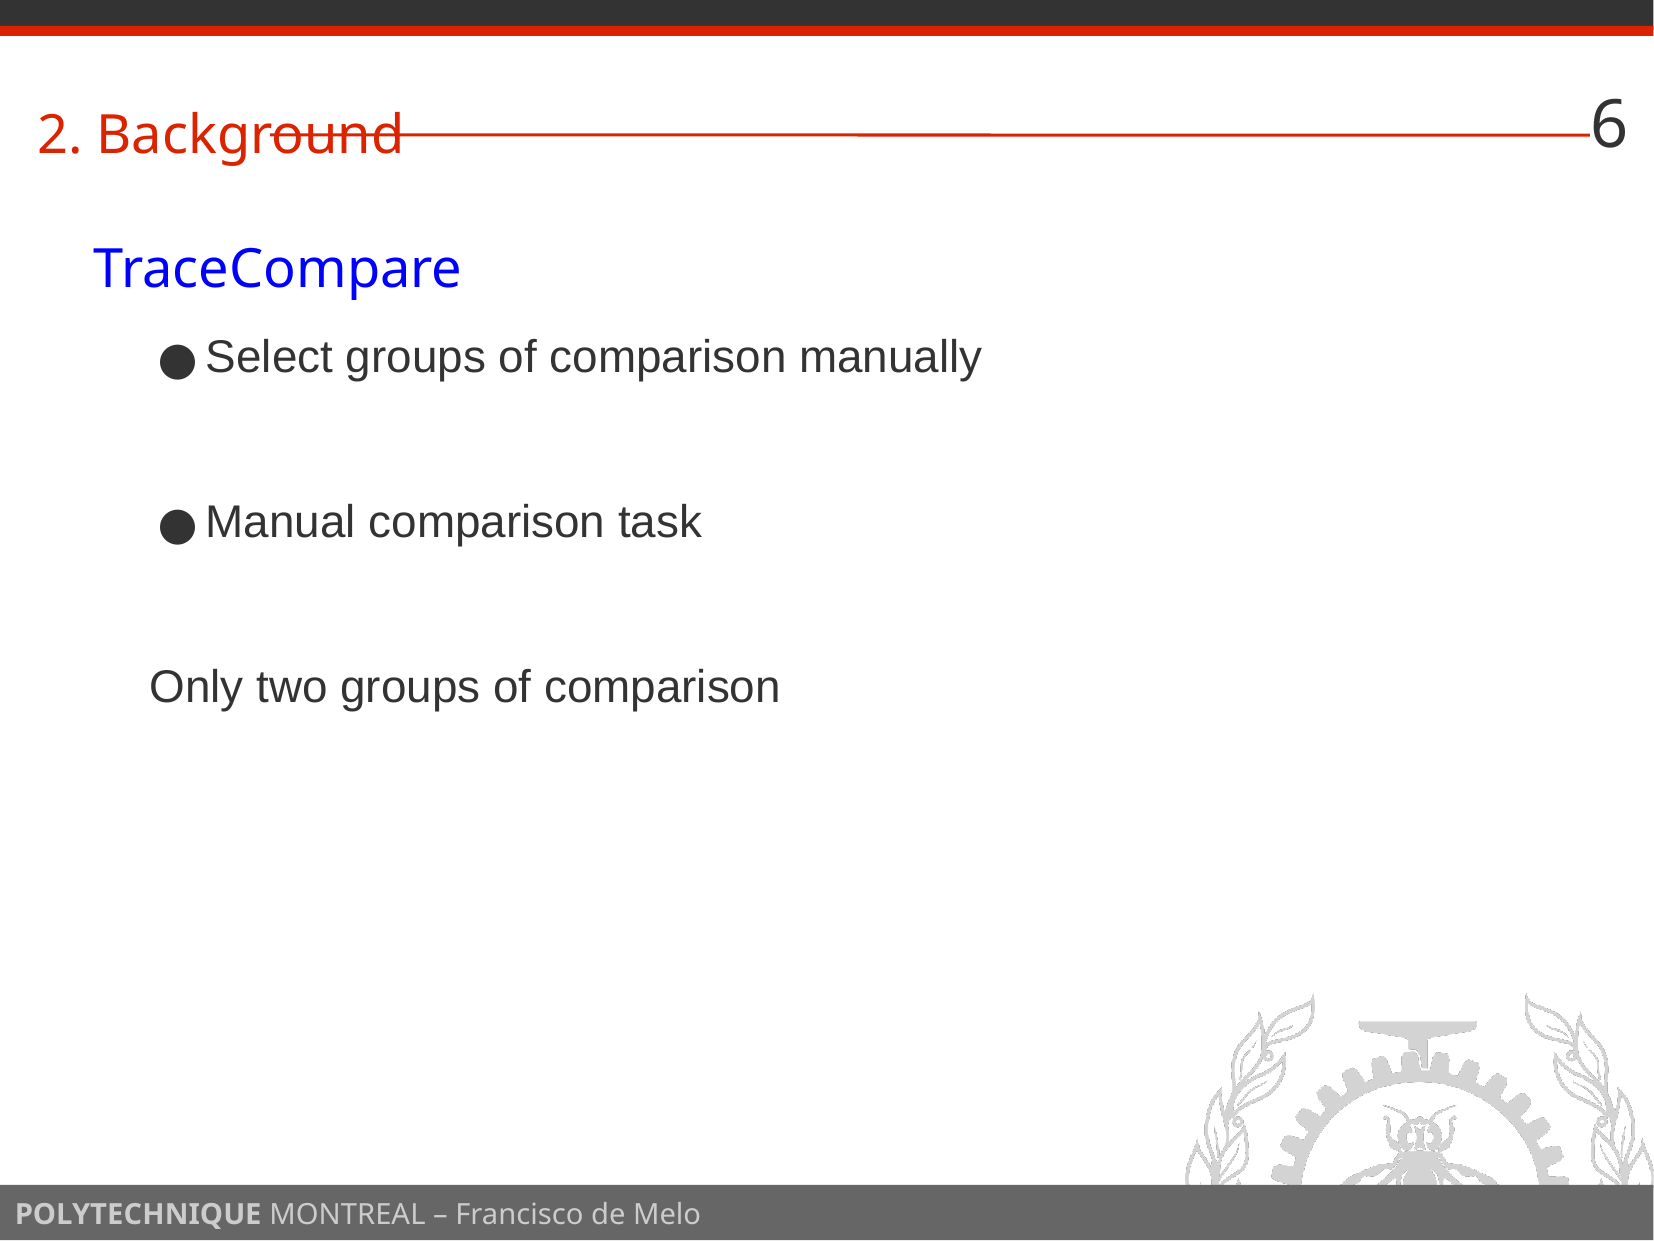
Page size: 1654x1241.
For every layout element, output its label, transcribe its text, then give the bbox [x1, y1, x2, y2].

text_box POLYTECHNIQUE MONTREAL – Francisco de Melo [0, 1184, 1654, 1241]
text_box Select groups of comparison manually Manual comparison task Only two groups of comparison [134, 246, 1485, 956]
picture [1185, 967, 1654, 1184]
text_box [0, 0, 1654, 36]
text_box TraceCompare [78, 193, 548, 381]
text_box 2. Background [22, 59, 491, 247]
text_box 6 [1589, 30, 1654, 173]
